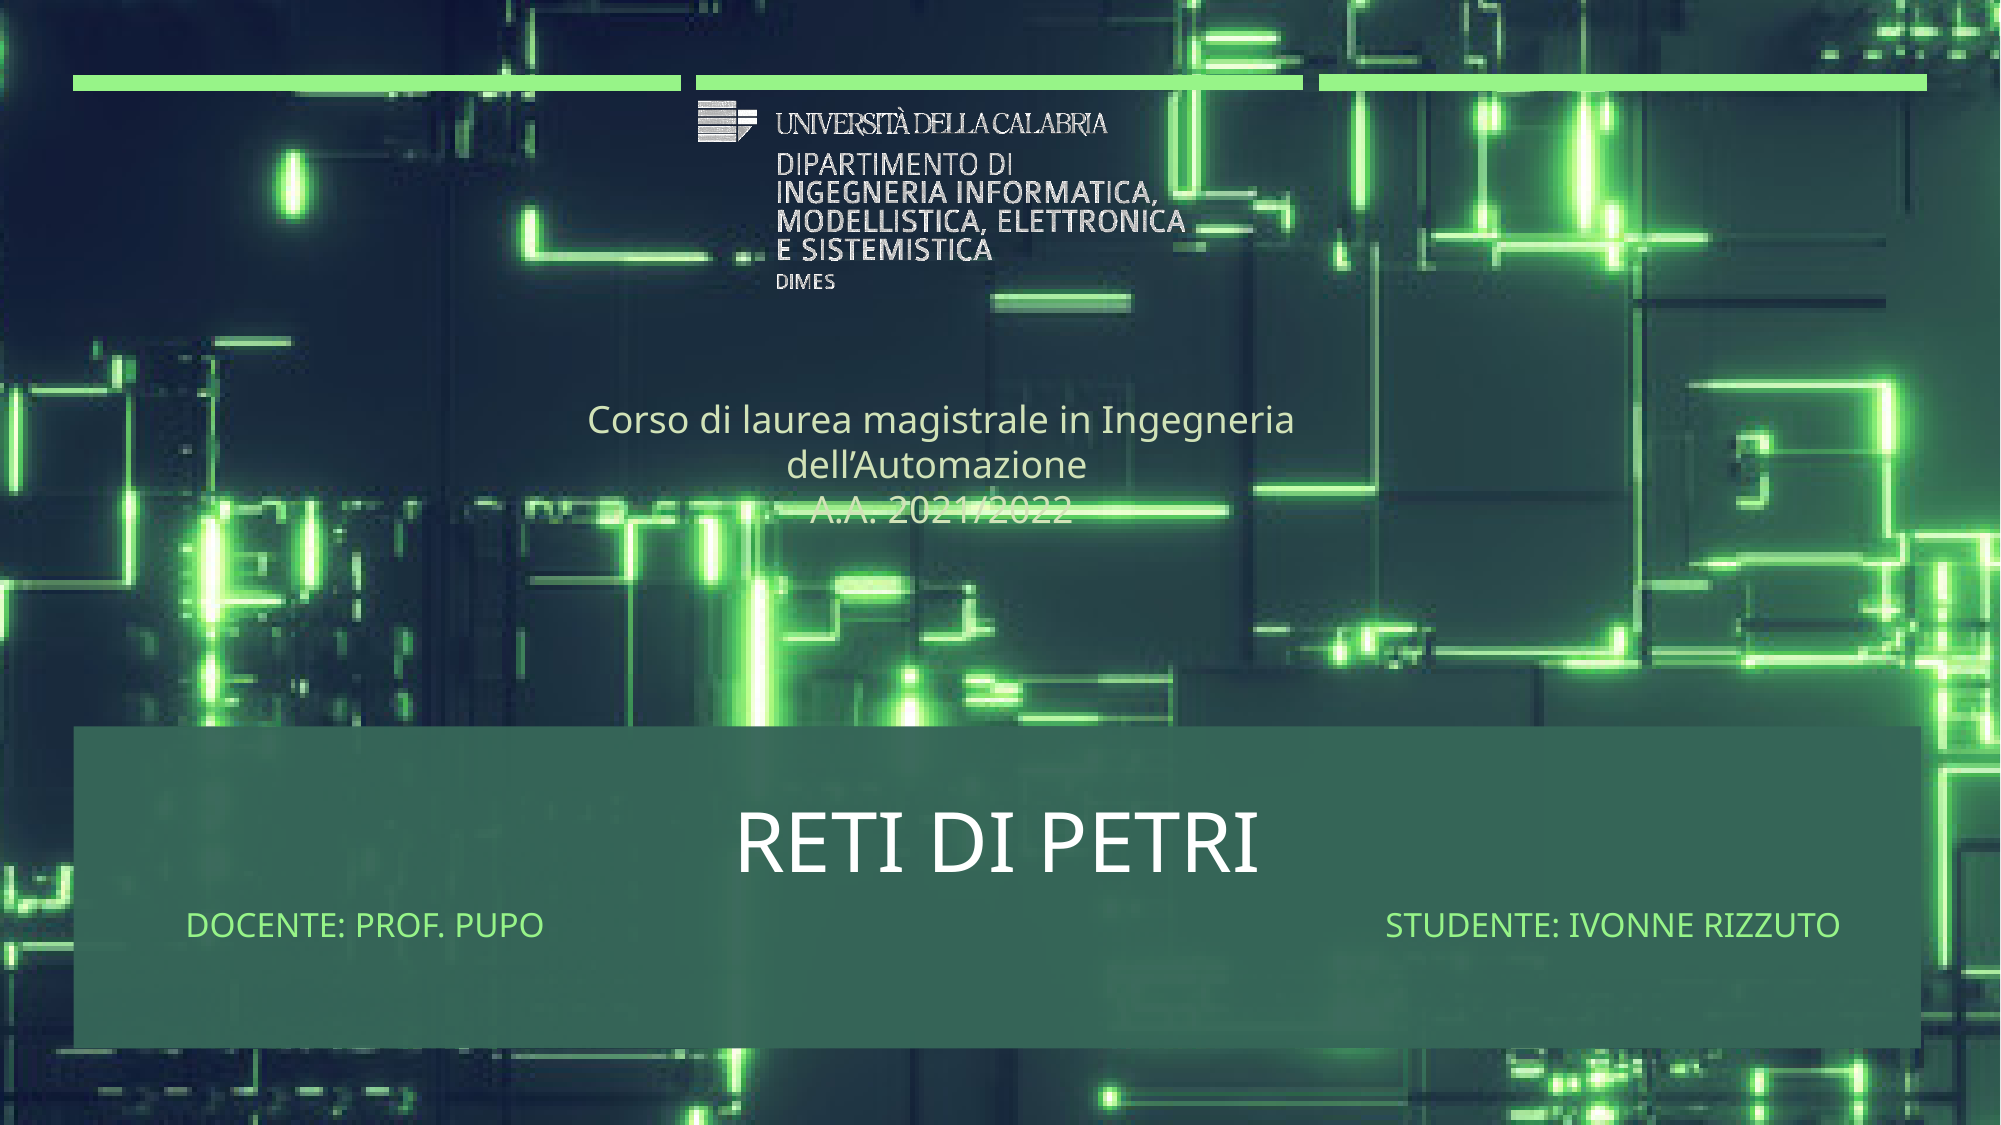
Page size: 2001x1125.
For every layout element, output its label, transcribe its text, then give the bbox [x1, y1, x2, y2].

text_box [73, 75, 681, 91]
picture [0, 0, 2000, 1125]
title Reti di petri [95, 750, 1899, 896]
text_box [74, 726, 1921, 1048]
text_box [1319, 74, 1927, 91]
text_box [696, 75, 1303, 90]
text_box Corso di laurea magistrale in Ingegneria dell’Automazione A.A. 2021/2022 [444, 388, 1440, 495]
subtitle Docente: prof. Pupo studente: ivonne rizzuto [95, 896, 1899, 977]
